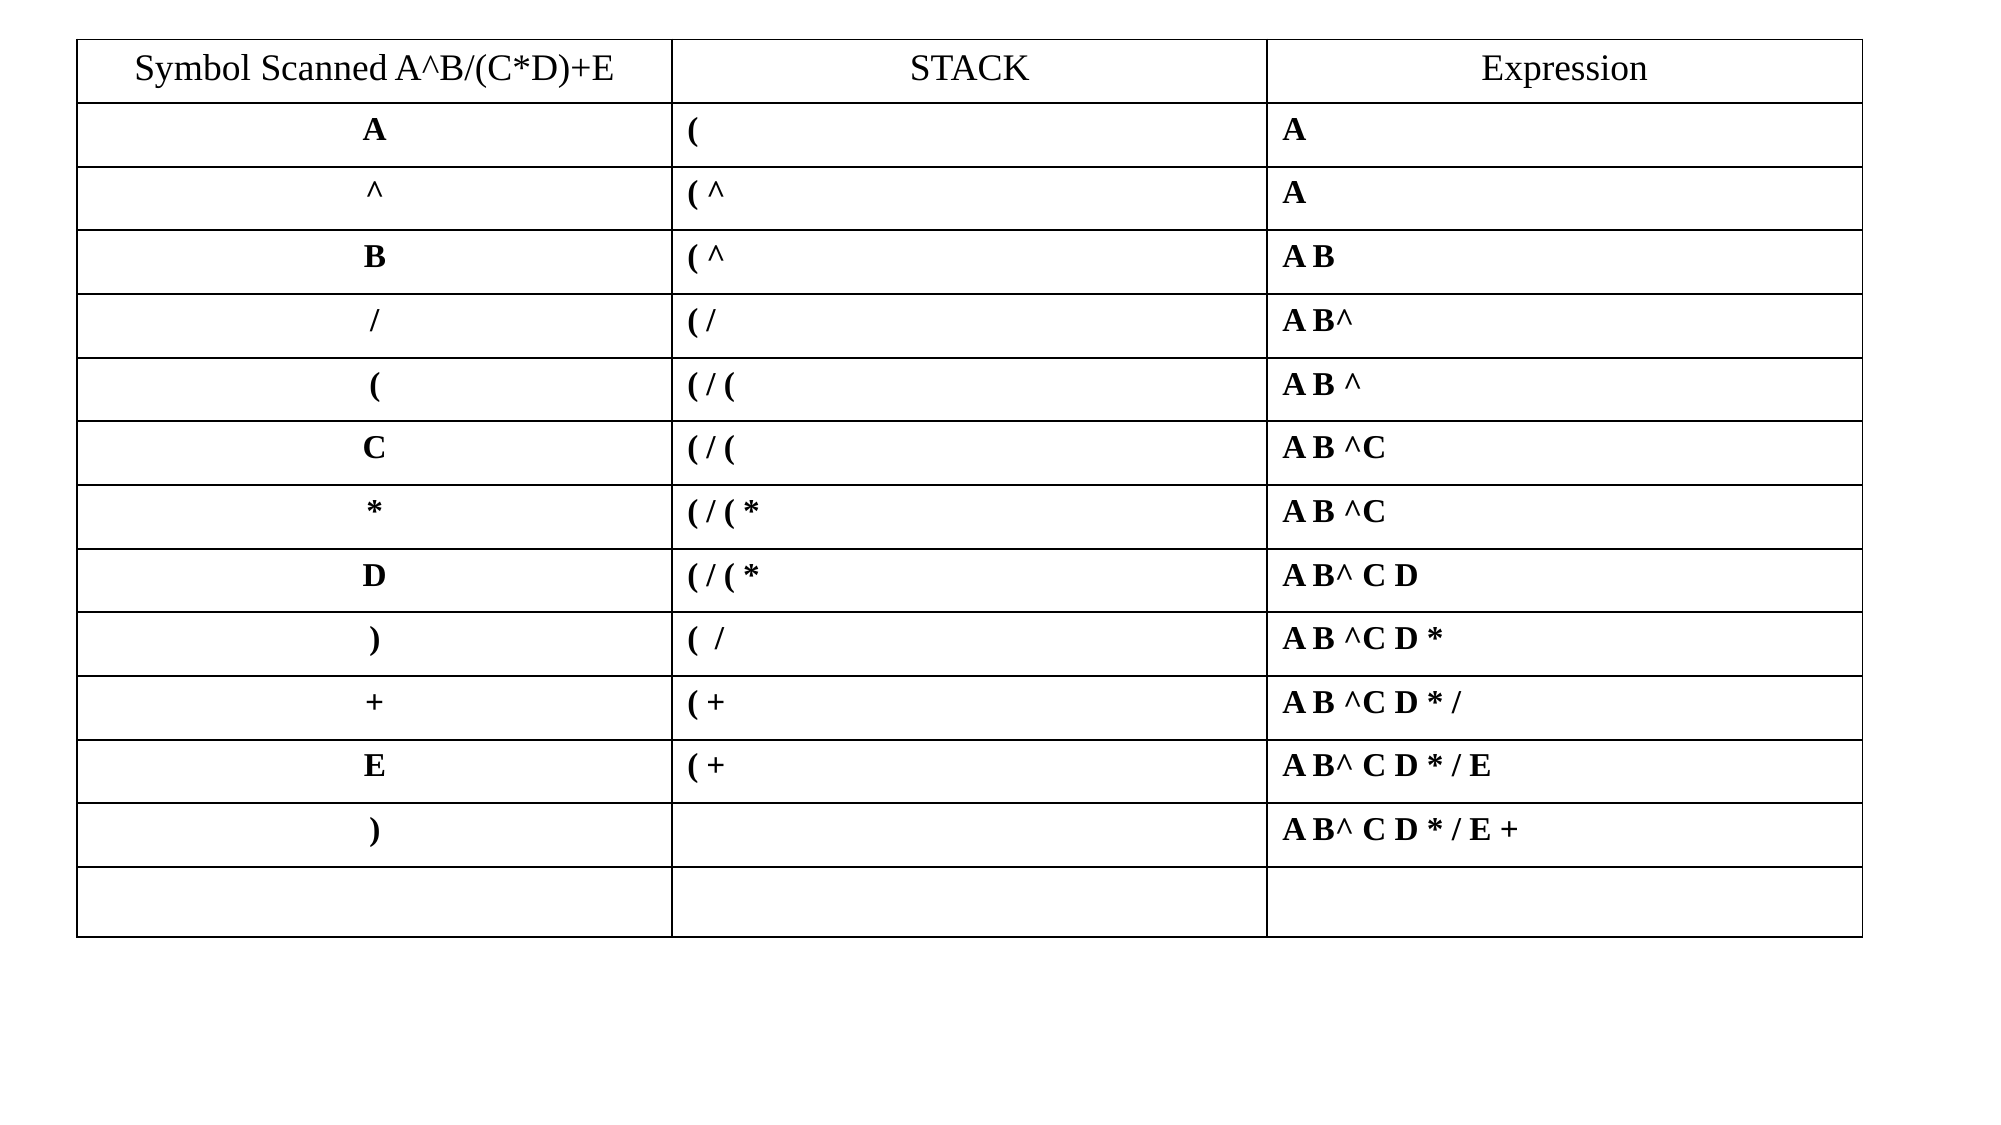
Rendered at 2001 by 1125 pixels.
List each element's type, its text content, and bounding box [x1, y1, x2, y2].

table_cell ( + [673, 677, 1266, 739]
table_cell * [78, 486, 671, 548]
table_cell ( + [673, 741, 1266, 802]
table_cell ( / [673, 613, 1266, 675]
table_cell A [1268, 104, 1862, 166]
table_cell A B^ C D [1268, 550, 1862, 611]
table_cell [673, 804, 1266, 866]
table_cell ( [78, 359, 671, 420]
table_cell ( [673, 104, 1266, 166]
table_cell A B^ C D * / E + [1268, 804, 1862, 866]
table_cell ) [78, 613, 671, 675]
table_cell ( / ( [673, 422, 1266, 484]
table_cell D [78, 550, 671, 611]
table_cell [78, 868, 671, 936]
table_cell [673, 868, 1266, 936]
table_cell A B ^C D * / [1268, 677, 1862, 739]
table_cell / [78, 295, 671, 357]
table_cell ( / [673, 295, 1266, 357]
table_cell A B^ [1268, 295, 1862, 357]
table_cell [1268, 868, 1862, 936]
table_cell A B ^ [1268, 359, 1862, 420]
table_cell A B ^C D * [1268, 613, 1862, 675]
table_cell B [78, 231, 671, 293]
table_cell A B [1268, 231, 1862, 293]
table_cell A B ^C [1268, 486, 1862, 548]
table_cell A B^ C D * / E [1268, 741, 1862, 802]
table_cell ( ^ [673, 231, 1266, 293]
table_cell ( / ( [673, 359, 1266, 420]
table_cell ( / ( * [673, 550, 1266, 611]
table_cell A B ^C [1268, 422, 1862, 484]
table_header Symbol Scanned A^B/(C*D)+E [78, 40, 671, 102]
table_cell A [78, 104, 671, 166]
table_cell A [1268, 168, 1862, 229]
table_header Expression [1268, 40, 1862, 102]
table_cell ( / ( * [673, 486, 1266, 548]
table_cell + [78, 677, 671, 739]
table_cell ^ [78, 168, 671, 229]
table_cell C [78, 422, 671, 484]
table_cell ( ^ [673, 168, 1266, 229]
table_header STACK [673, 40, 1266, 102]
table_cell ) [78, 804, 671, 866]
table_cell E [78, 741, 671, 802]
